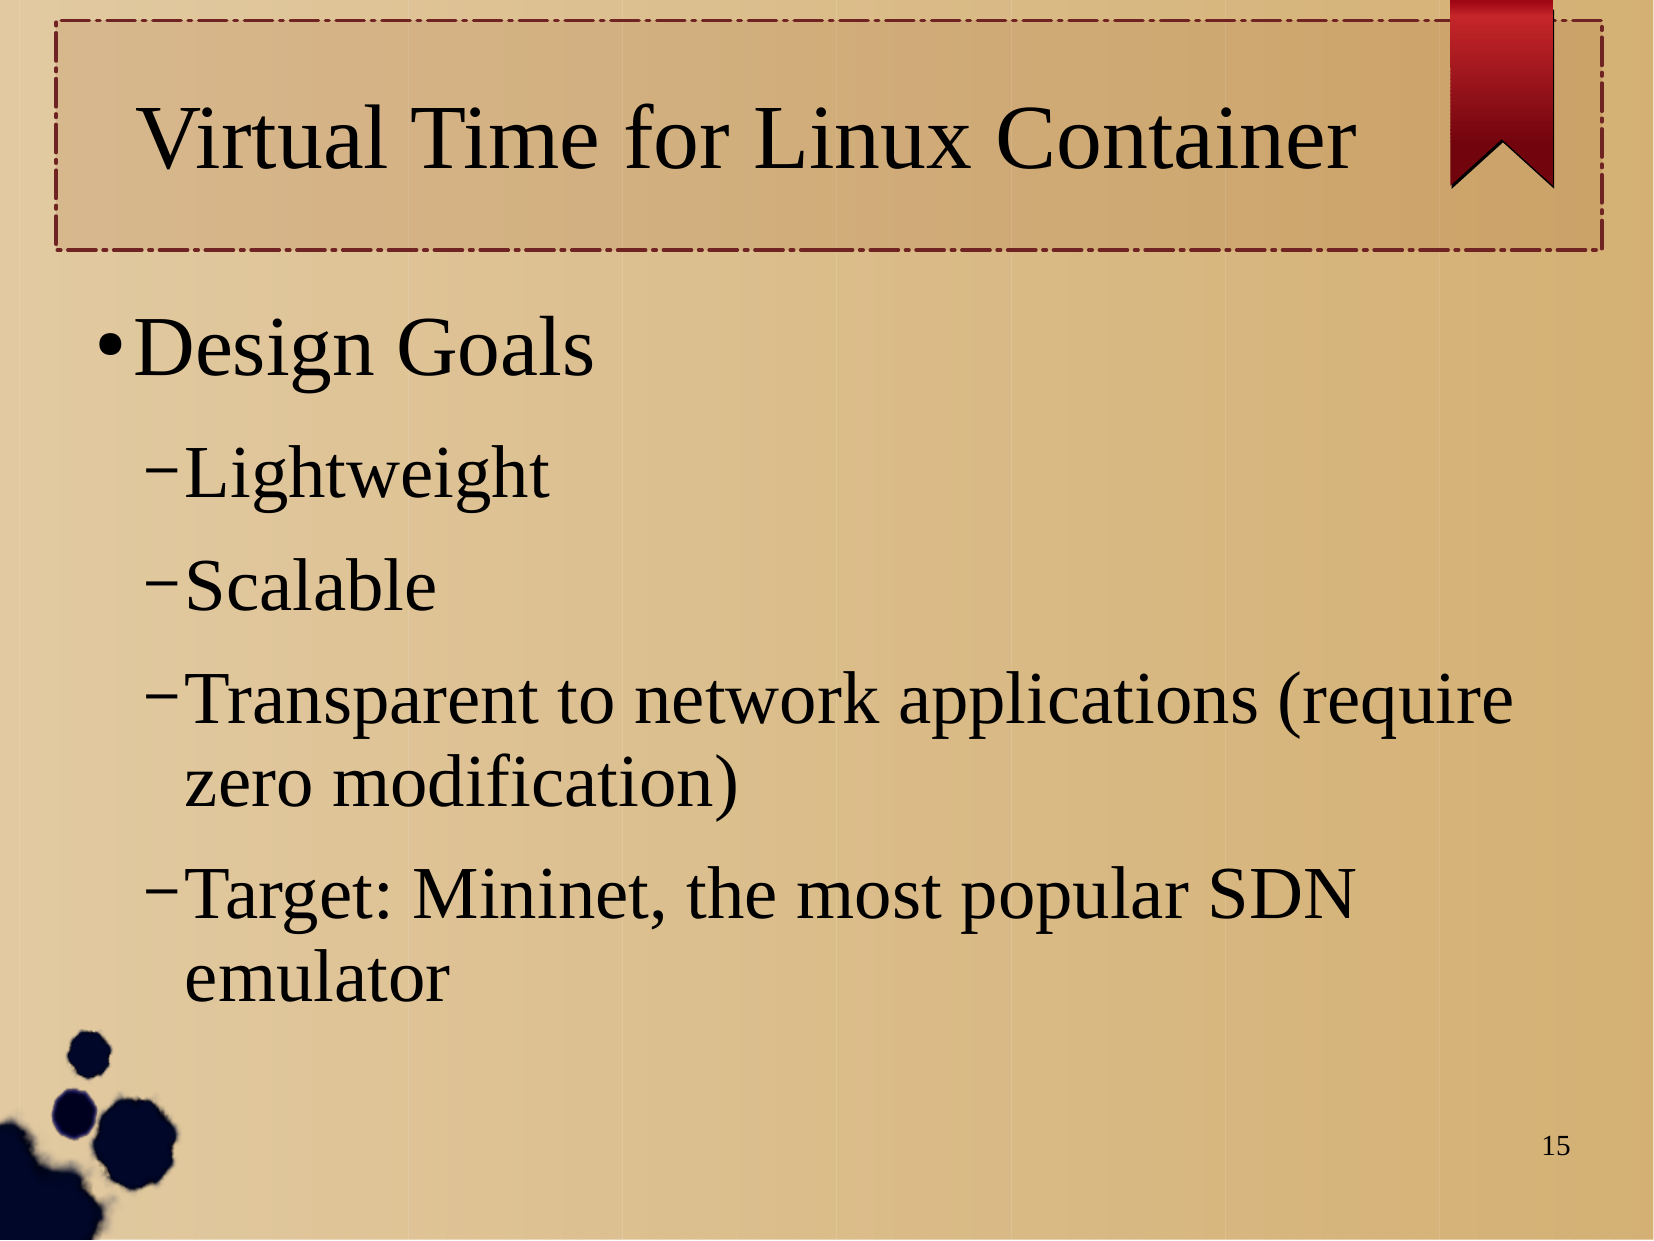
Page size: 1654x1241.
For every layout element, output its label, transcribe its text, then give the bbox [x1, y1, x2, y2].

list Design Goals Lightweight Scalable Transparent to network applications (require zero modification) Target: Mininet, the most popular SDN emulator [82, 299, 1571, 1019]
title Virtual Time for Linux Container [82, 47, 1412, 229]
